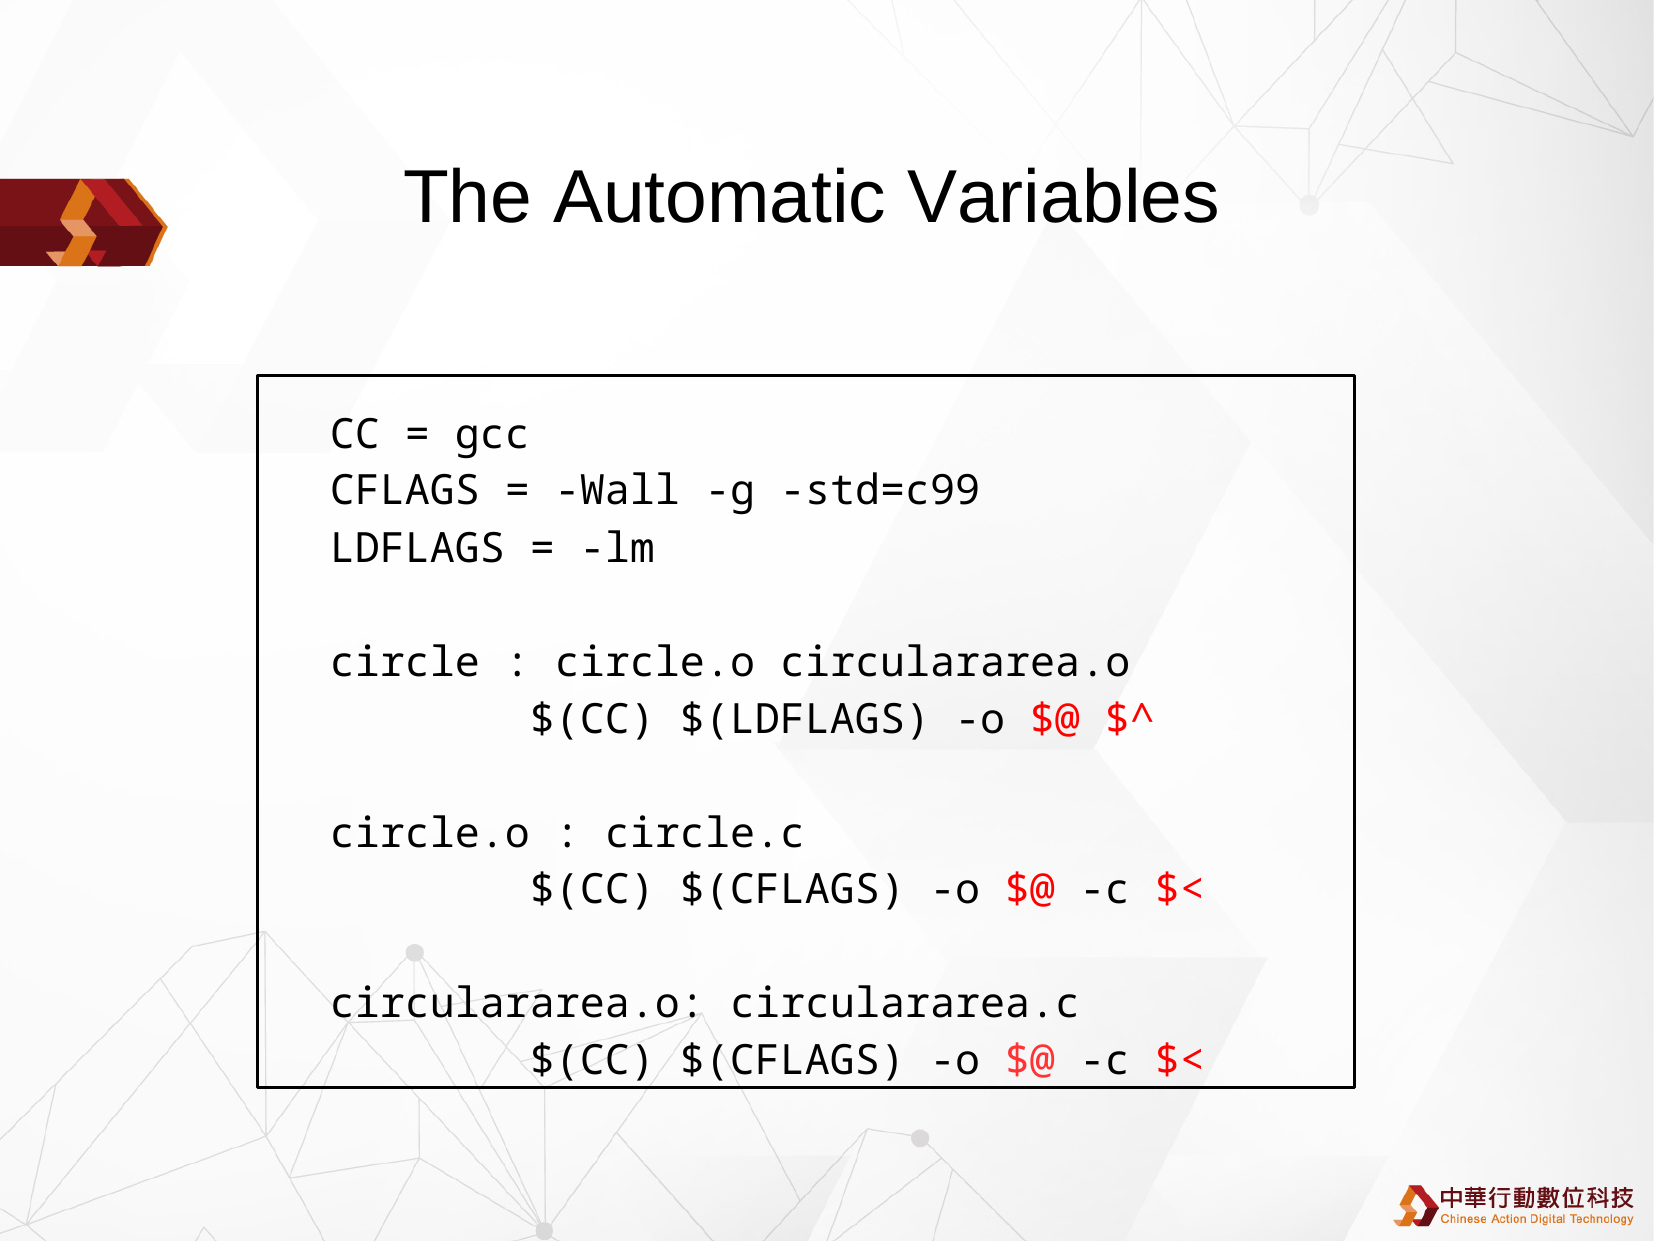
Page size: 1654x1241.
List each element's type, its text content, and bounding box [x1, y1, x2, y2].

picture [0, 0, 1654, 1241]
title The Automatic Variables [118, 112, 1506, 281]
text_box CC = gcc CFLAGS = -Wall -g -std=c99 LDFLAGS = -lm circle : circle.o circulararea.o $(CC) $(LDFLAGS) -o $@ $^ circle.o : circle.c $(CC) $(CFLAGS) -o $@ -c $< circulararea.o: circulararea.c $(CC) $(CFLAGS) -o $@ -c $< [315, 395, 1336, 993]
